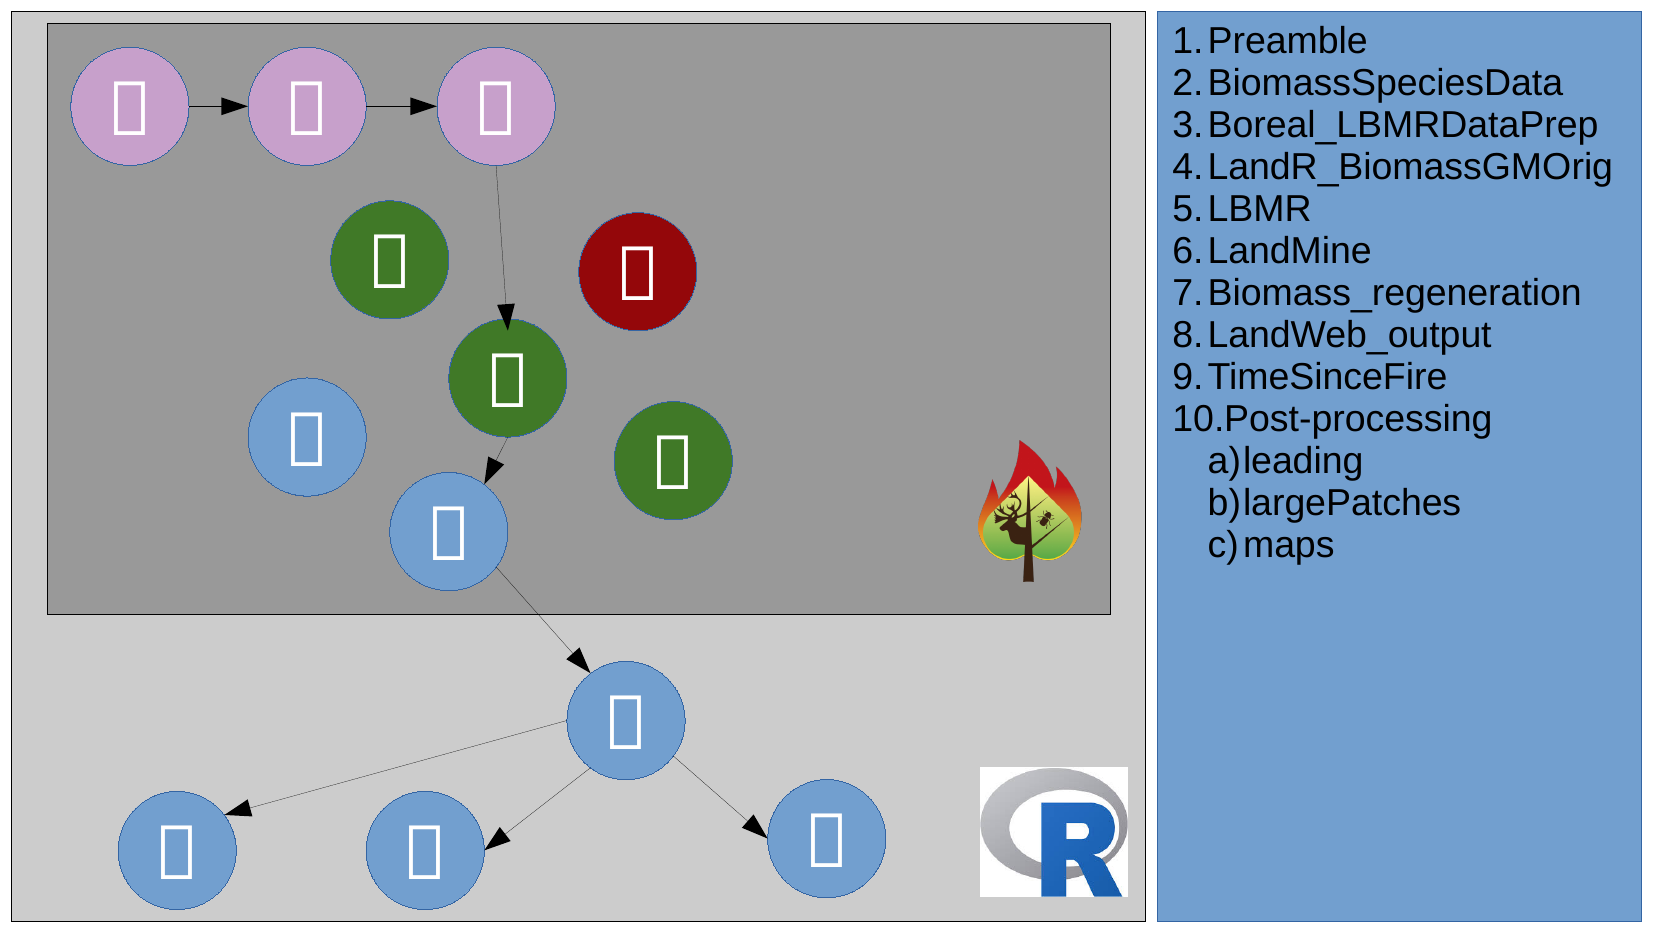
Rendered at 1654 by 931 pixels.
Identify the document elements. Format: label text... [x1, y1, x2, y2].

text_box Preamble BiomassSpeciesData Boreal_LBMRDataPrep LandR_BiomassGMOrig LBMR LandMine Biomass_regeneration LandWeb_output TimeSinceFire Post-processing leading largePatches maps [1157, 11, 1642, 922]
text_box  [437, 47, 556, 166]
text_box  [578, 212, 697, 331]
picture [954, 436, 1102, 585]
text_box  [118, 791, 237, 910]
text_box  [248, 47, 367, 166]
text_box  [448, 319, 567, 438]
text_box  [330, 200, 449, 319]
text_box  [614, 401, 733, 520]
text_box  [566, 661, 686, 780]
text_box  [366, 791, 485, 910]
text_box  [70, 47, 190, 166]
picture [980, 767, 1128, 897]
text_box [11, 11, 1146, 922]
text_box  [389, 472, 508, 591]
text_box  [248, 377, 367, 497]
text_box  [767, 779, 886, 898]
